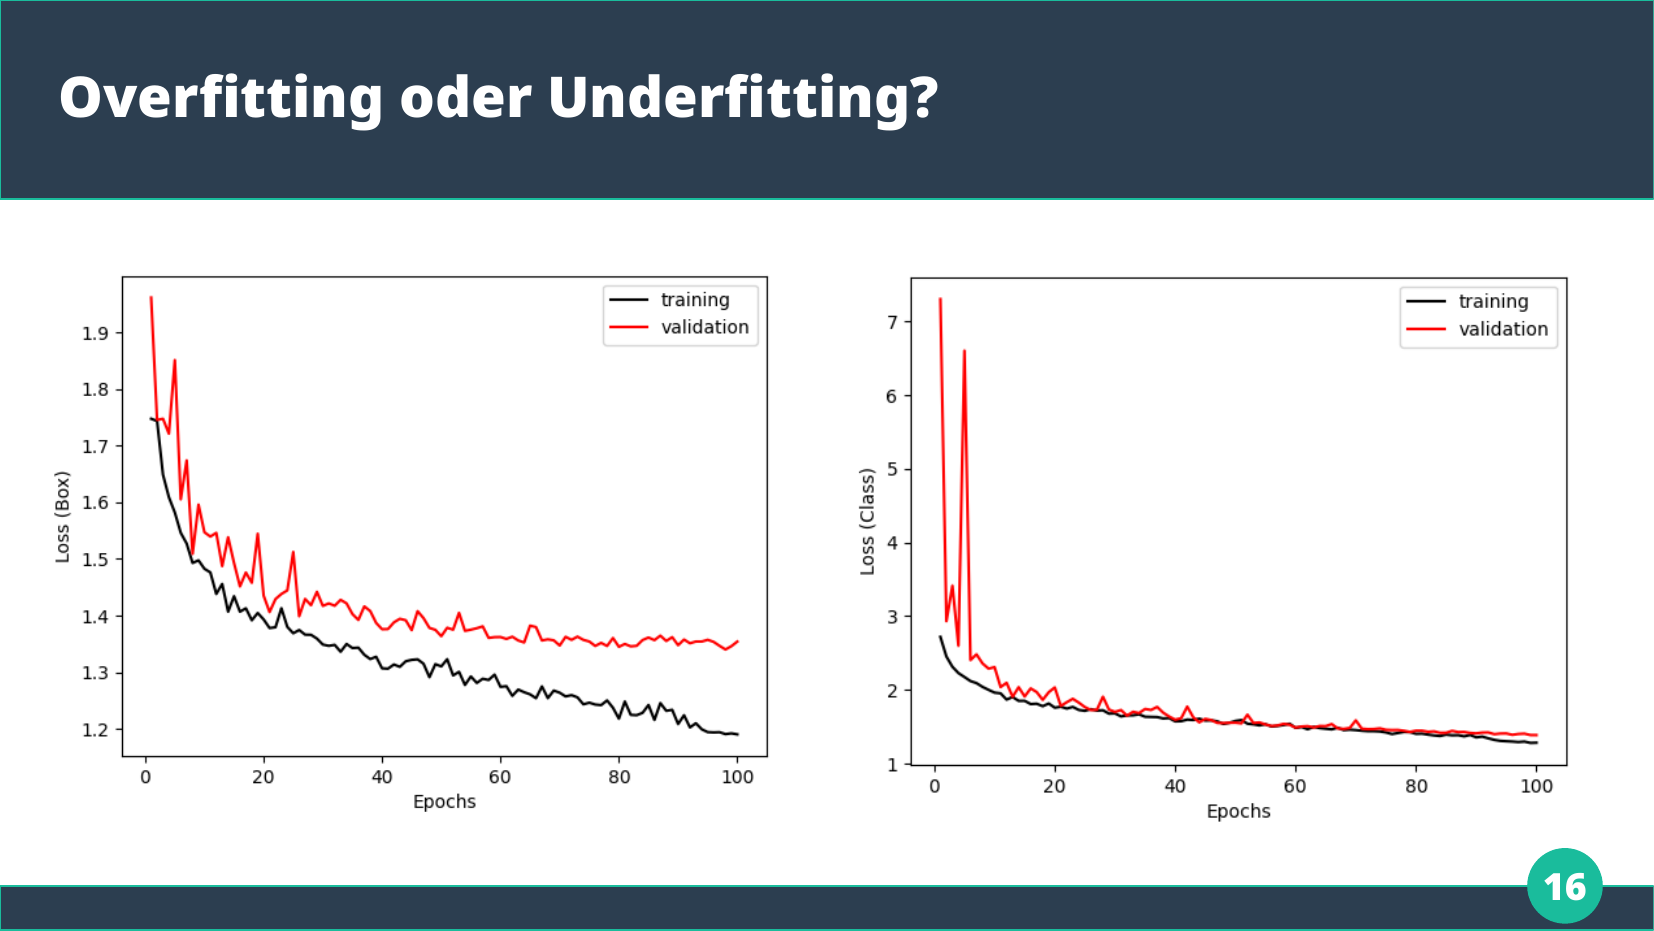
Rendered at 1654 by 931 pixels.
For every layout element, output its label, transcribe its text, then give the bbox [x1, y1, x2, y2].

picture [18, 201, 1651, 835]
title Overfitting oder Underfitting? [59, 37, 1595, 156]
